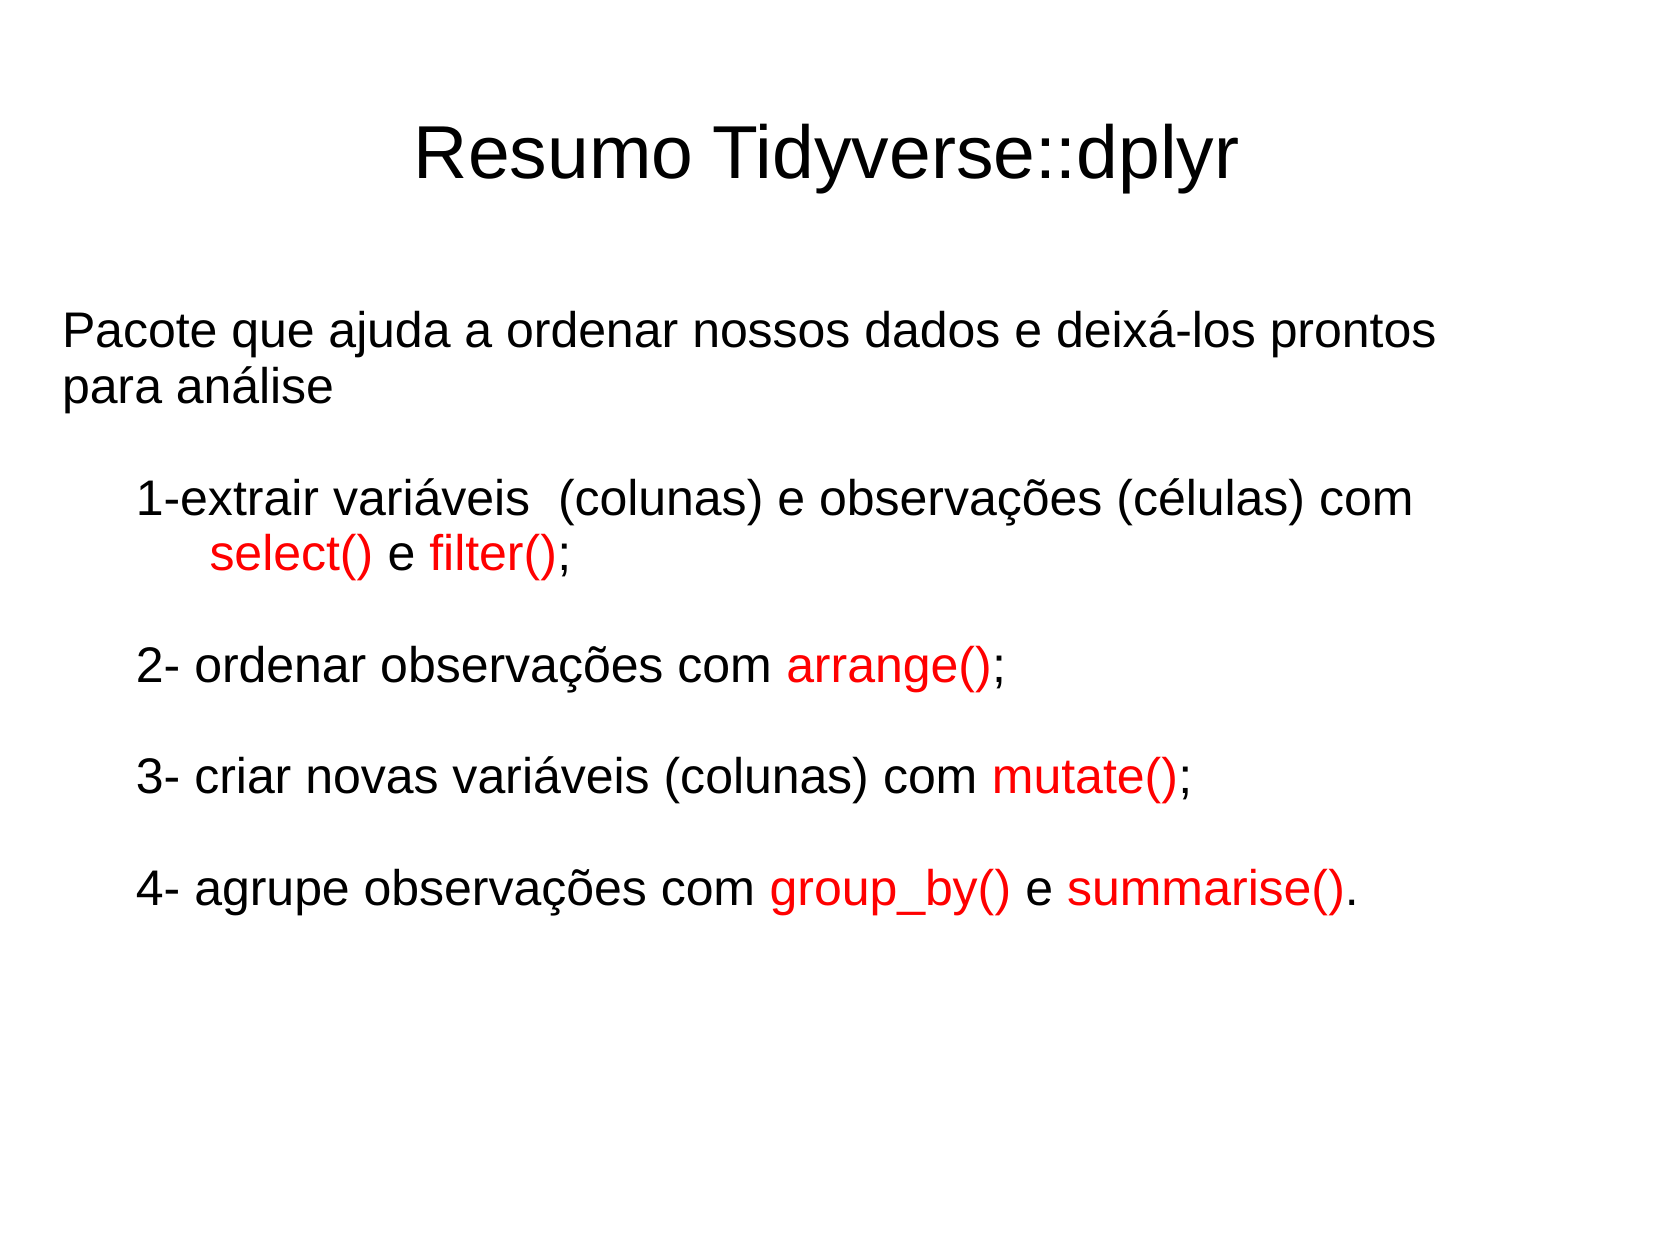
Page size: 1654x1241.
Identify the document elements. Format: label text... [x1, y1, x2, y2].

title Resumo Tidyverse::dplyr [82, 49, 1571, 257]
text_box Pacote que ajuda a ordenar nossos dados e deixá-los prontos para análise 1-extrair variáveis (colunas) e observações (células) com select() e filter(); 2- ordenar observações com arrange(); 3- criar novas variáveis (colunas) com mutate(); 4- agrupe observações com group_by() e summarise(). [47, 295, 1654, 966]
